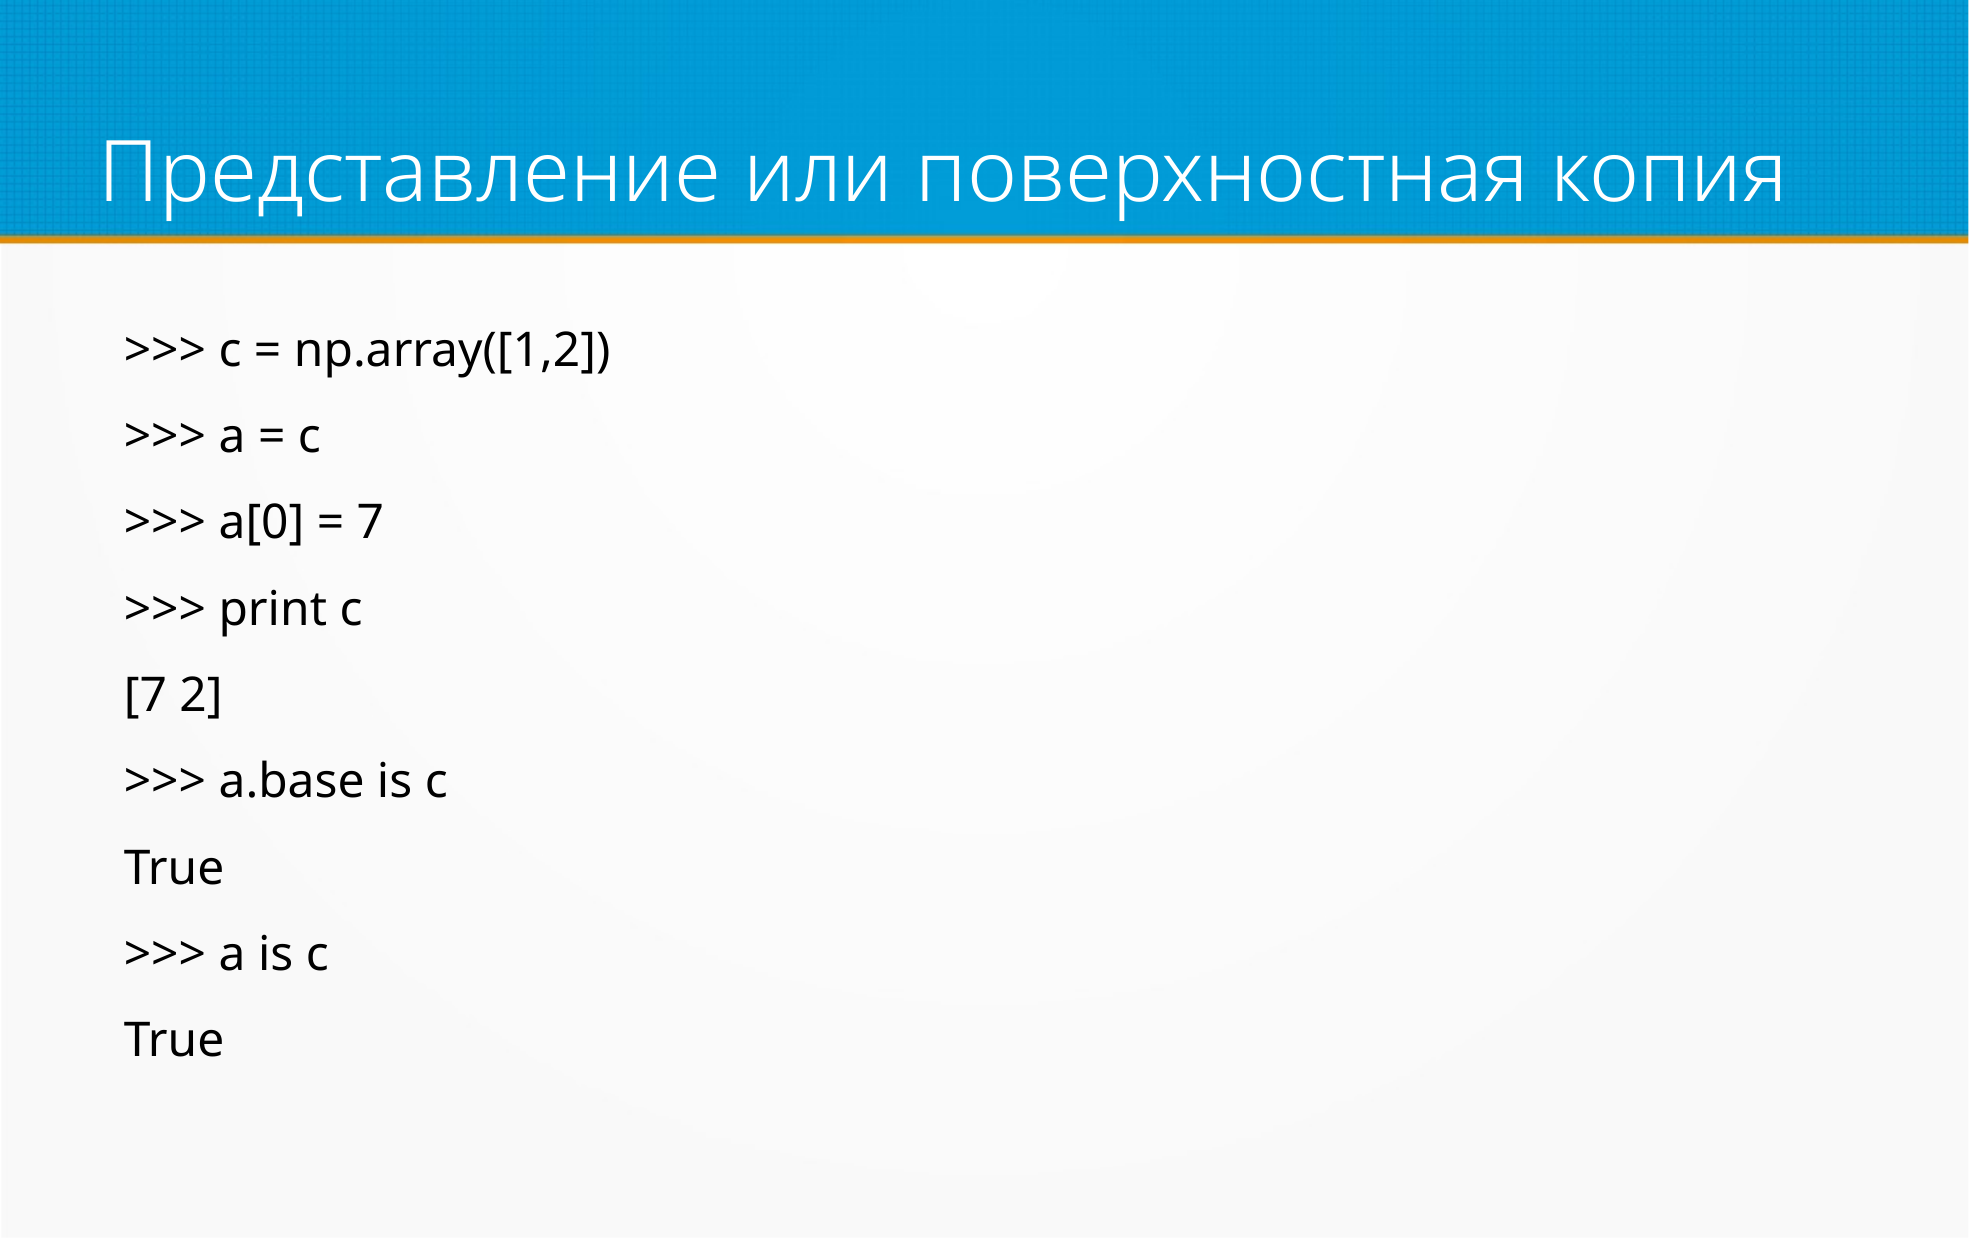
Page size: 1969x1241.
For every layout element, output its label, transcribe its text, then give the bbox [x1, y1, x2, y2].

picture [0, 233, 1969, 1241]
list >>> c = np.array([1,2]) >>> a = c >>> a[0] = 7 >>> print c [7 2] >>> a.base is c True >>> a is c True [98, 315, 1861, 1081]
title Представление или поверхностная копия [98, 19, 1870, 227]
